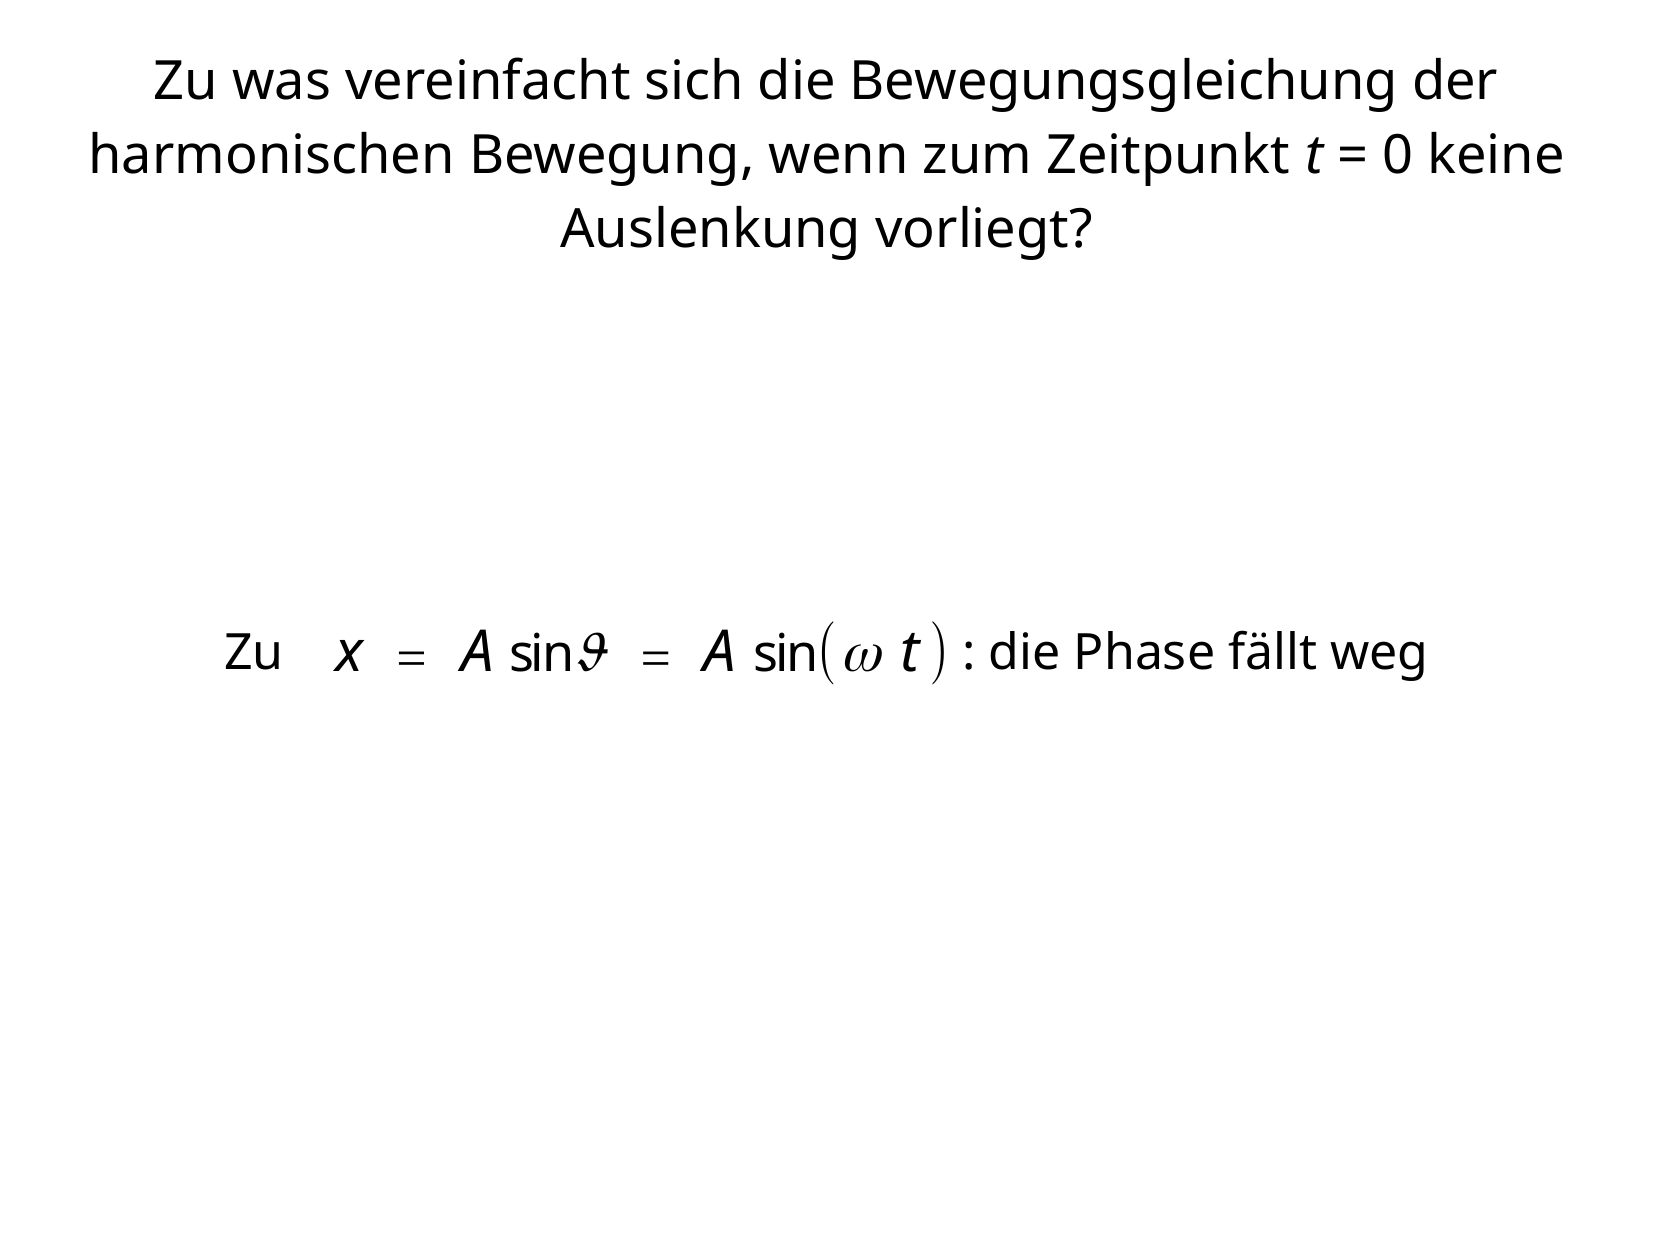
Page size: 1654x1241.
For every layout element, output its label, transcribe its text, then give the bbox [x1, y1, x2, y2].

chart [325, 616, 956, 688]
subtitle Zu : die Phase fällt weg [82, 290, 1571, 1010]
title Zu was vereinfacht sich die Bewegungsgleichung der harmonischen Bewegung, wenn zum Zeitpunkt t = 0 keine Auslenkung vorliegt? [82, 45, 1571, 261]
